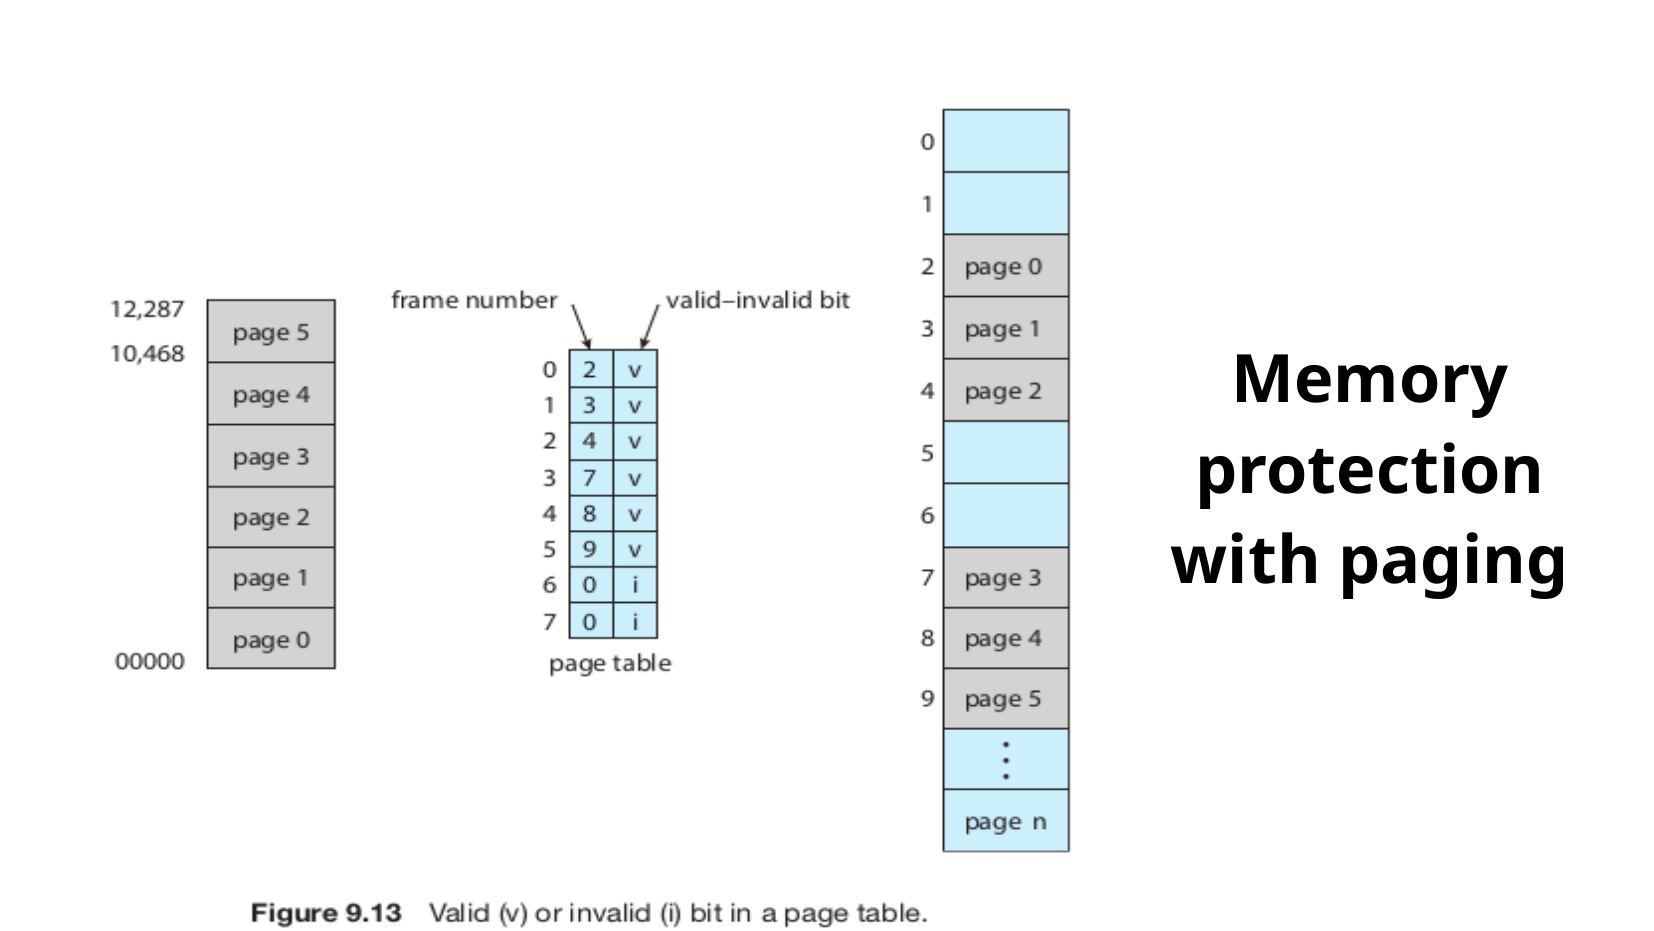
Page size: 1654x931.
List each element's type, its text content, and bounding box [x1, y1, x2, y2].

title Memory protection with paging [1169, 37, 1571, 898]
picture [32, 70, 1134, 931]
